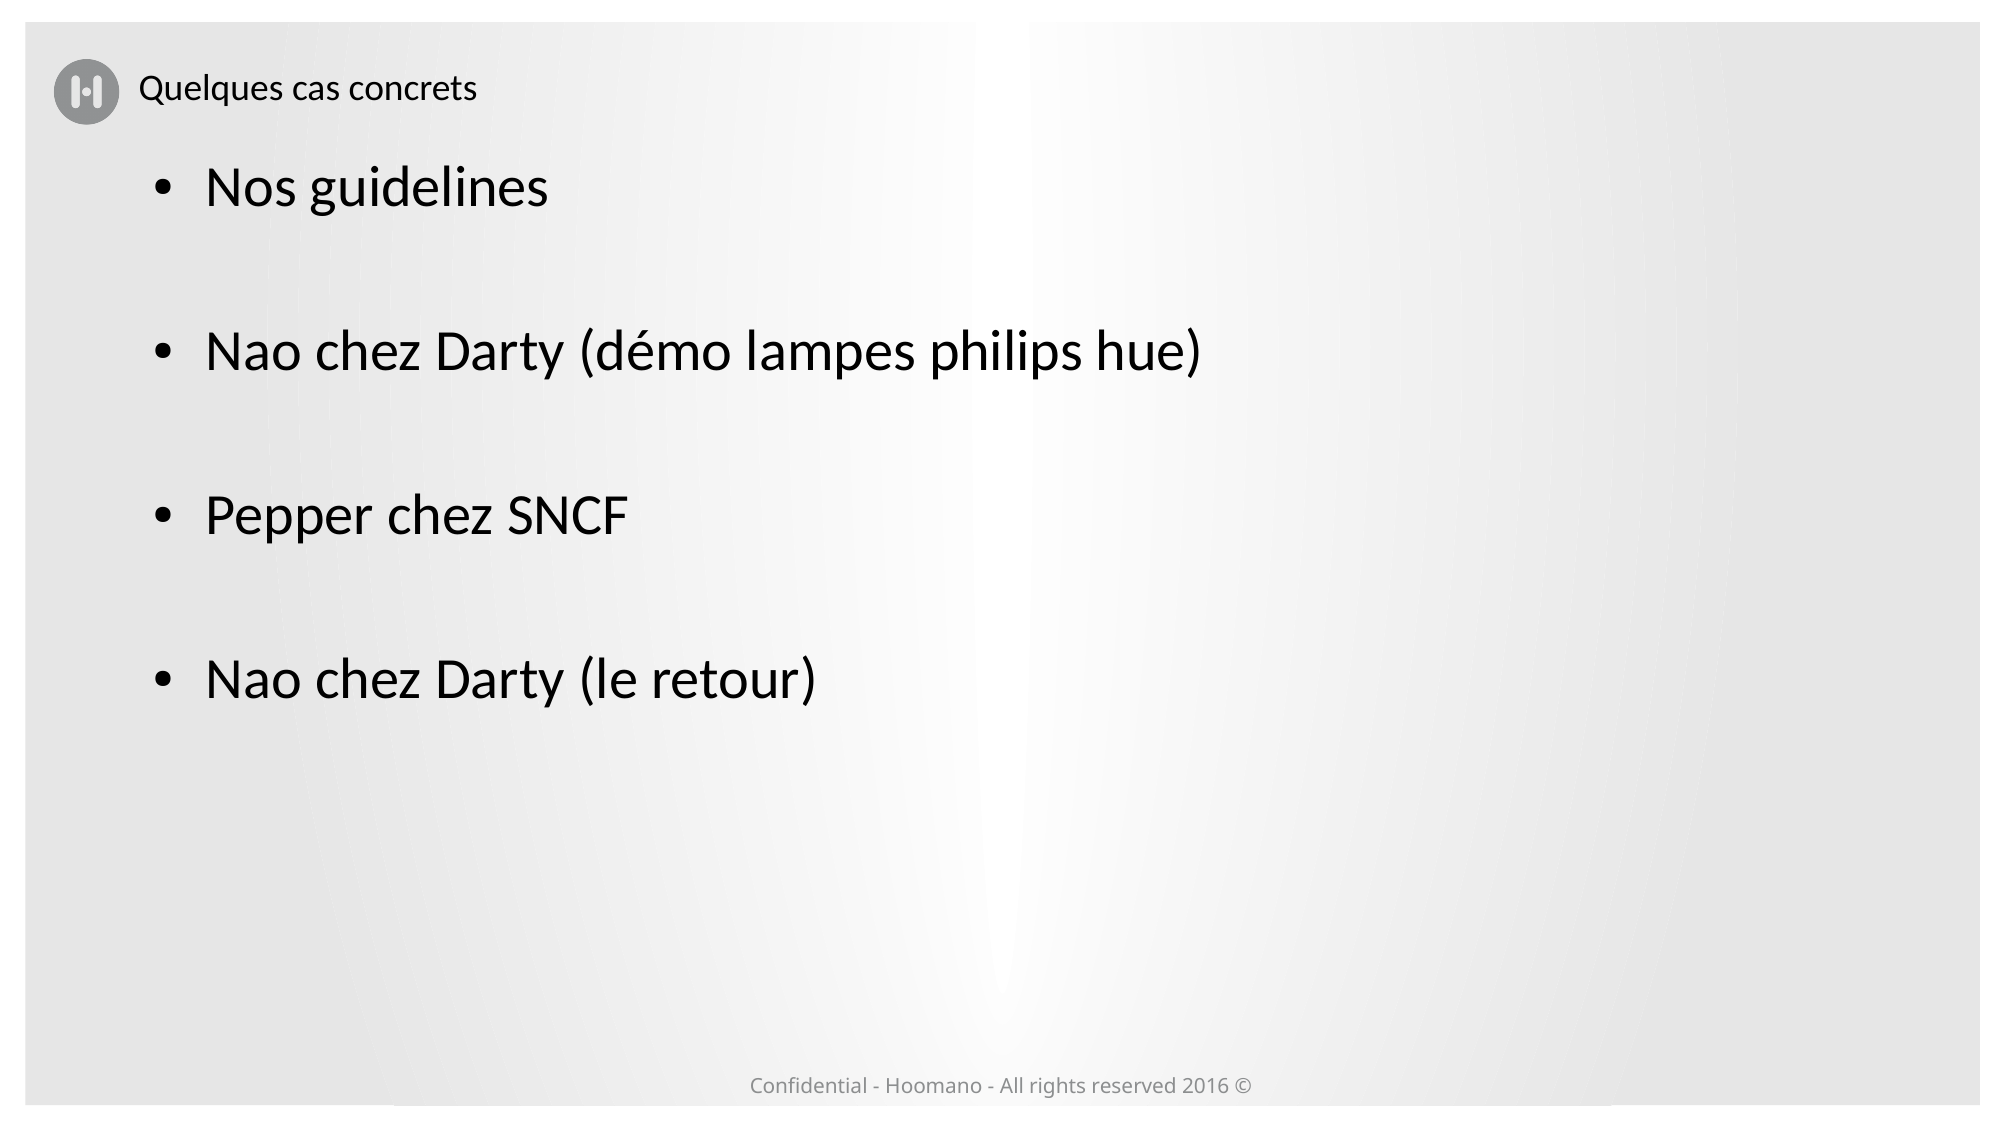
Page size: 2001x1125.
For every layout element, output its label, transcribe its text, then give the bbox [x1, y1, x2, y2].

list Nos guidelines Nao chez Darty (démo lampes philips hue) Pepper chez SNCF Nao chez Darty (le retour) [135, 164, 1952, 1077]
picture [49, 55, 123, 127]
title Quelques cas concrets [138, 55, 1864, 127]
